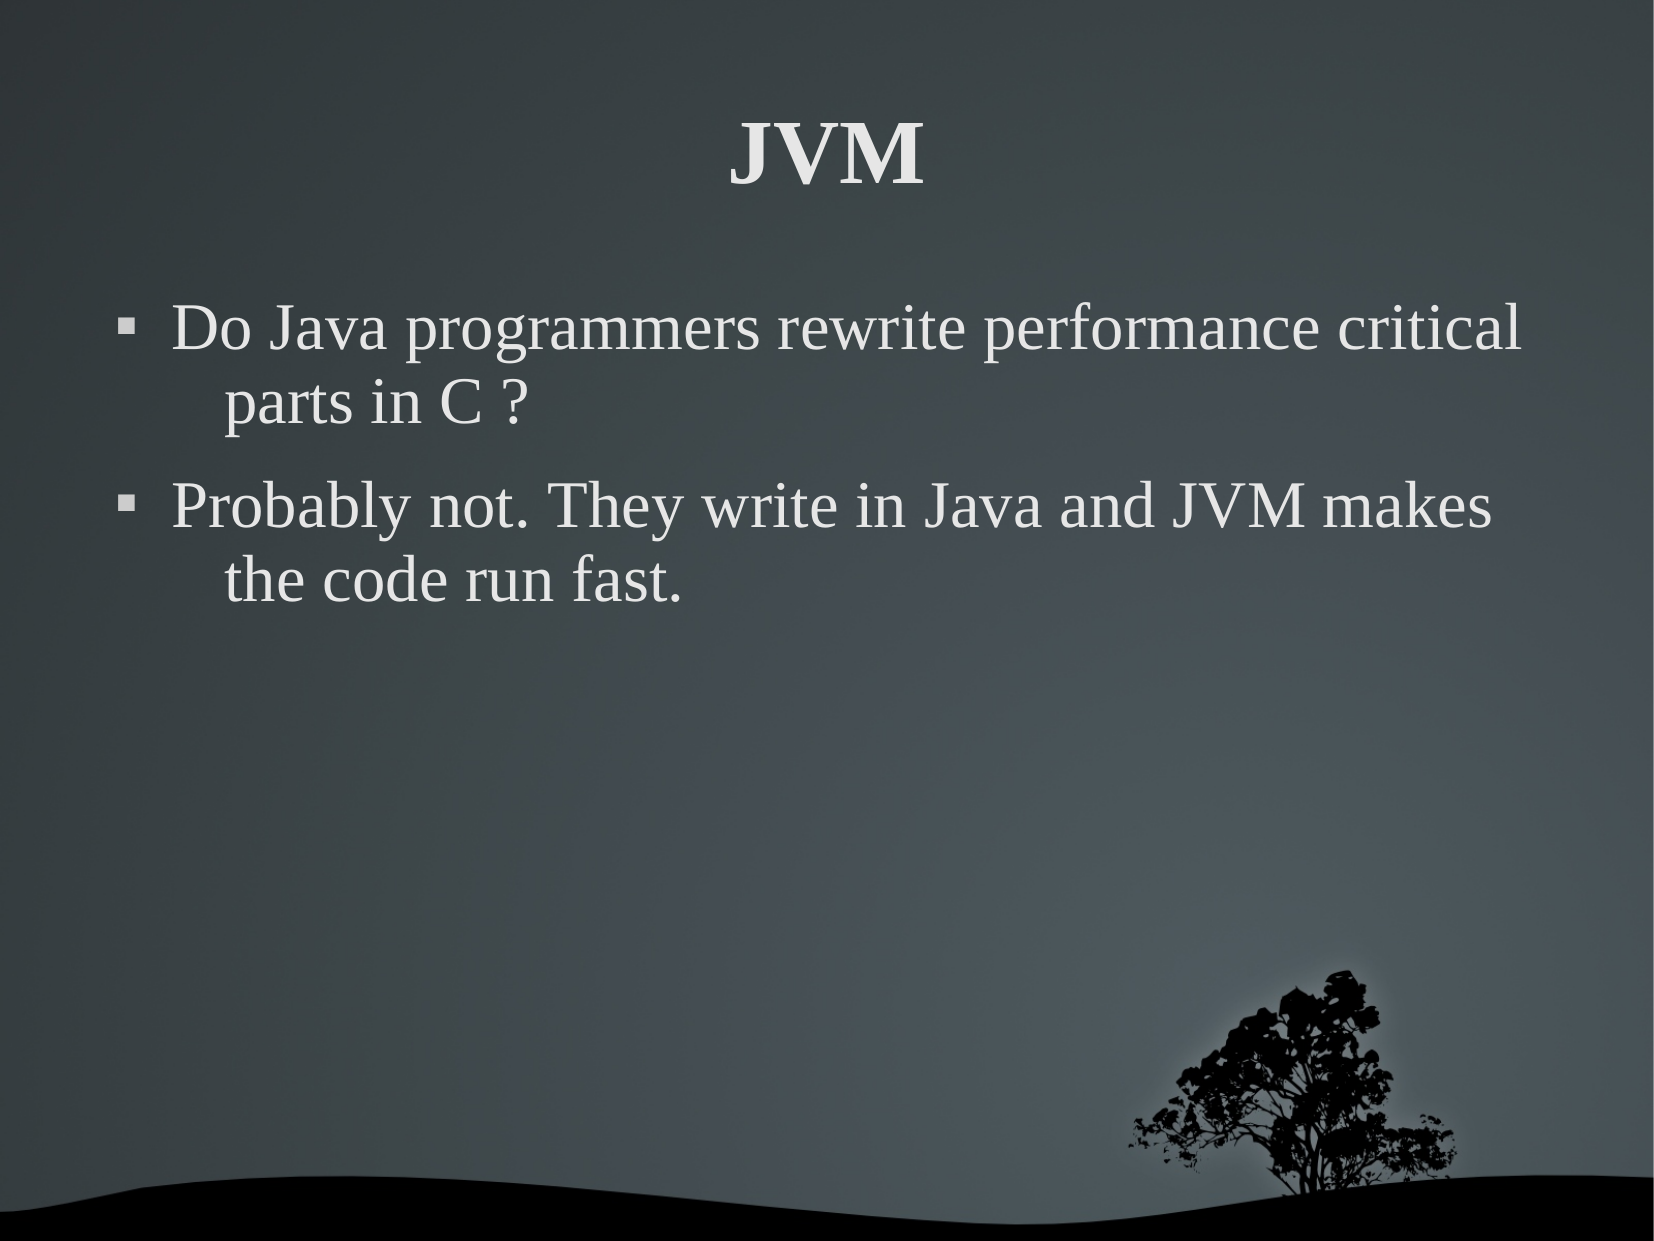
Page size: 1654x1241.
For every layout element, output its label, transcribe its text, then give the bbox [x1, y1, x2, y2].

list Do Java programmers rewrite performance critical parts in C ? Probably not. They write in Java and JVM makes the code run fast. [82, 290, 1571, 1109]
picture [0, 0, 1654, 1241]
title JVM [82, 49, 1571, 257]
